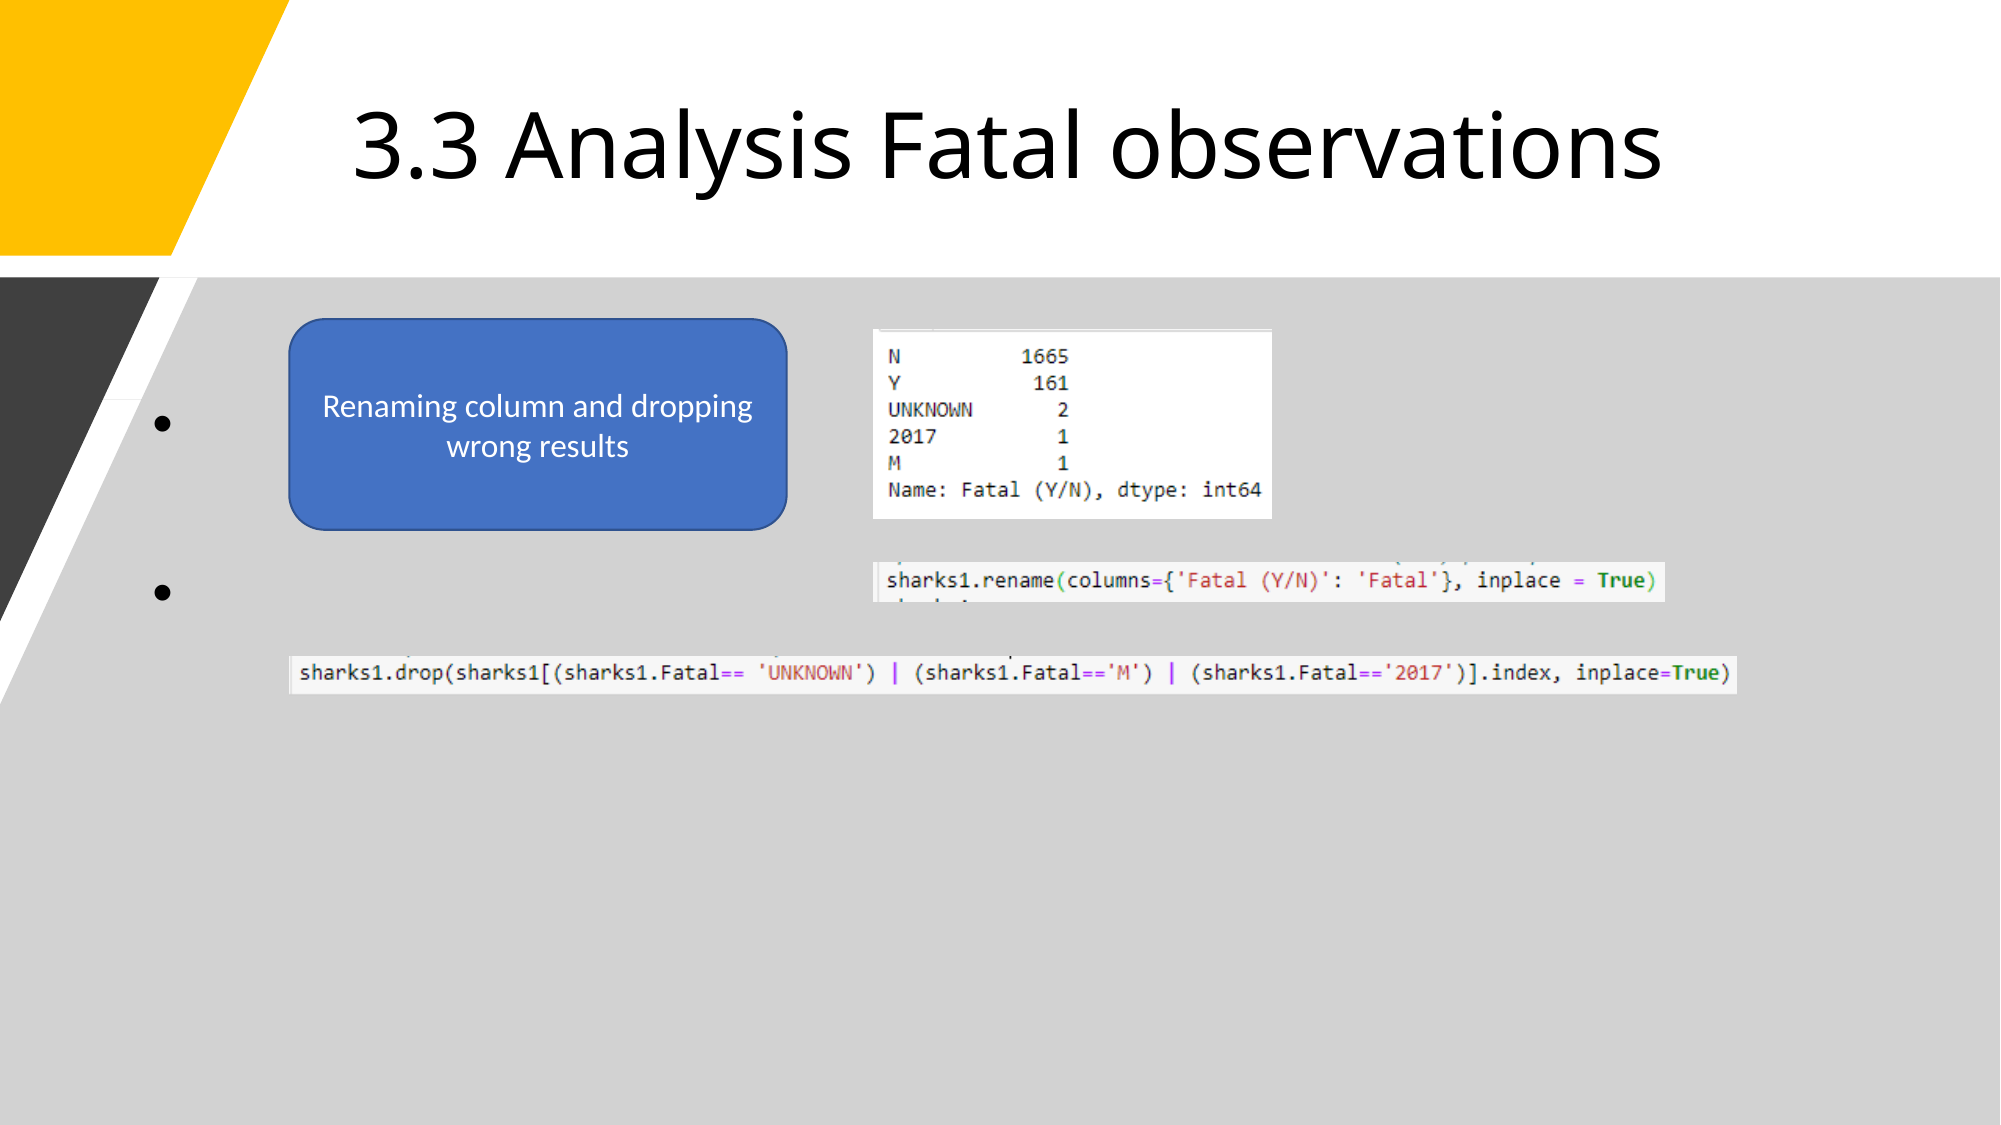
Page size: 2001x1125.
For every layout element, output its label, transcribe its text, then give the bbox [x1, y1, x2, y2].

picture [289, 656, 1737, 696]
text_box [0, 277, 2000, 1125]
text_box [0, 0, 290, 256]
picture [873, 562, 1665, 602]
title 3.3 Analysis Fatal observations [337, 60, 1808, 238]
list [137, 299, 1863, 1014]
text_box Renaming column and dropping wrong results [289, 319, 787, 530]
picture [873, 329, 1272, 519]
